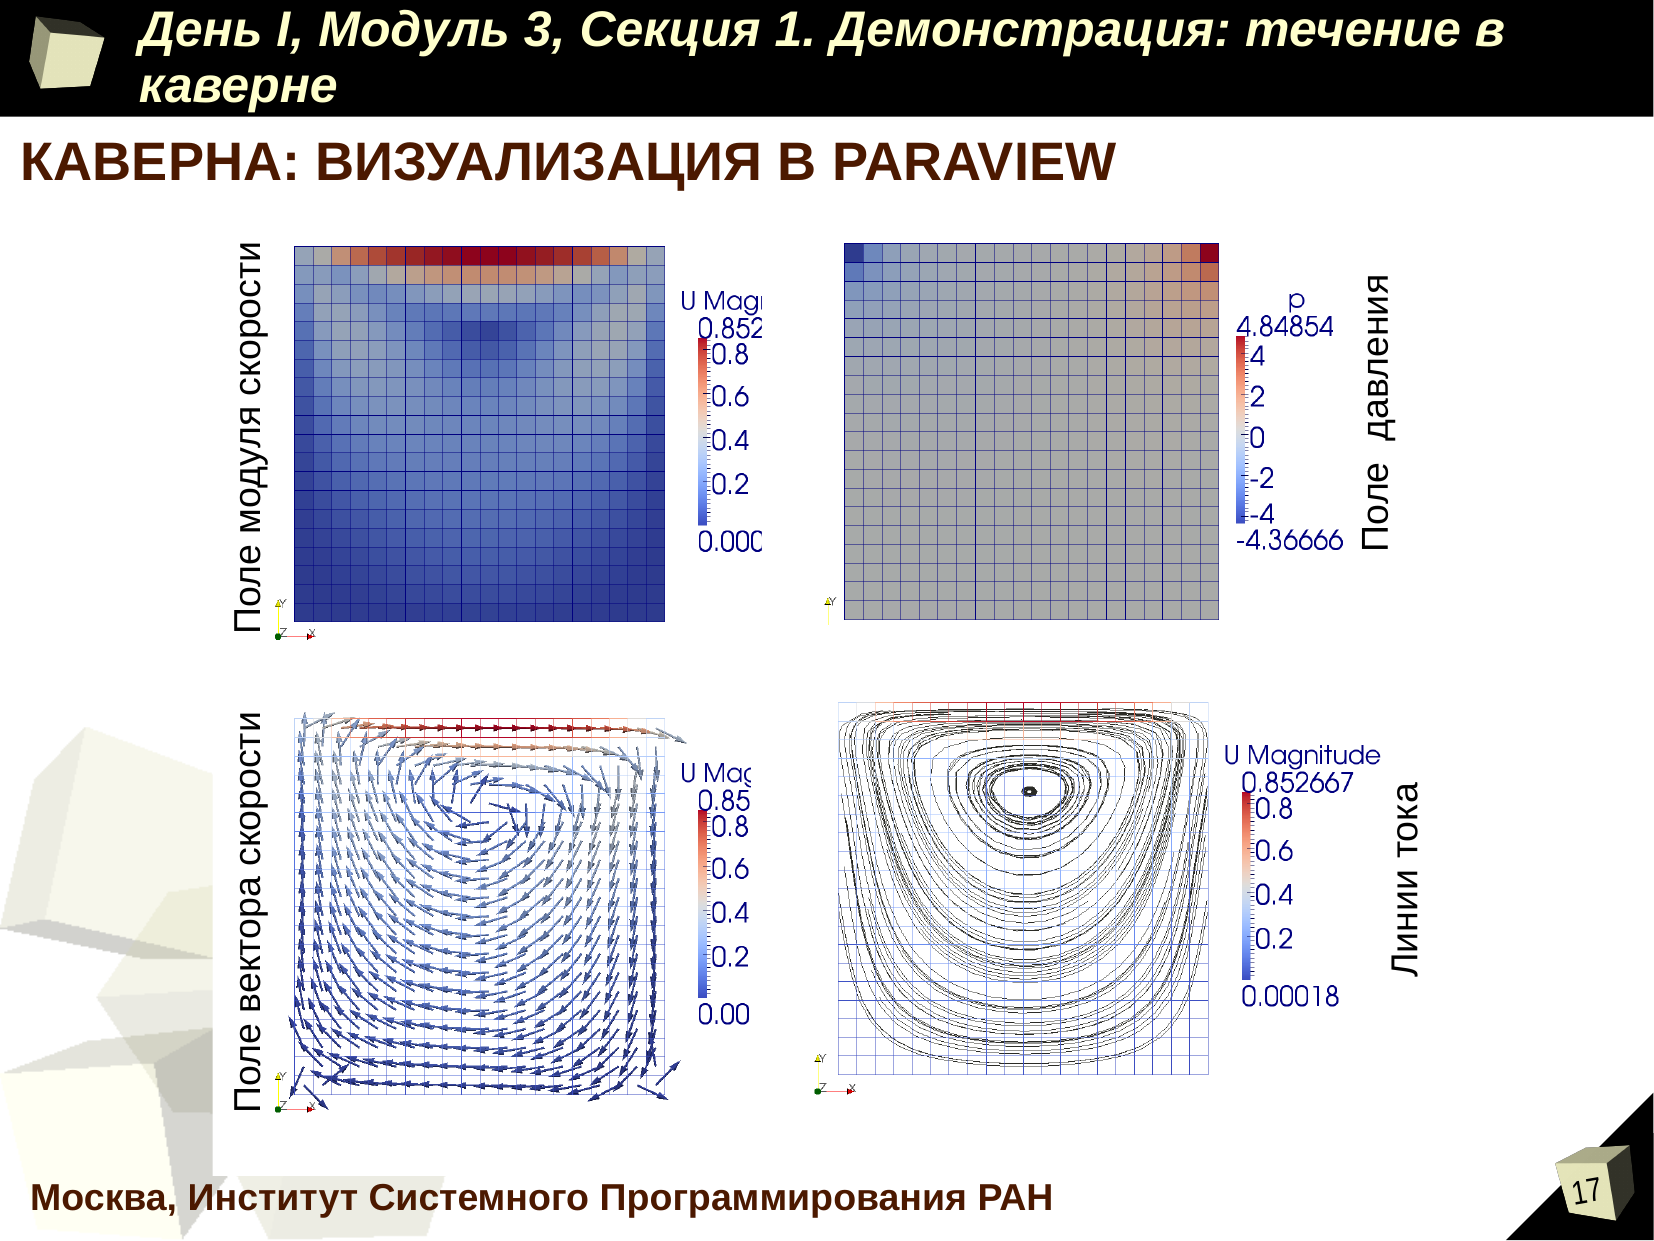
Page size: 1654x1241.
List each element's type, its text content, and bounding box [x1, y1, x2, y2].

text_box КАВЕРНА: ВИЗУАЛИЗАЦИЯ В PARAVIEW [5, 124, 1654, 200]
text_box Поле модуля скорости [218, 226, 276, 650]
picture [0, 200, 1397, 1241]
picture [464, 1193, 472, 1198]
text_box Линии тока [1375, 768, 1433, 993]
text_box Поле вектора скорости [218, 696, 276, 1129]
text_box Поле давления [1346, 259, 1404, 567]
